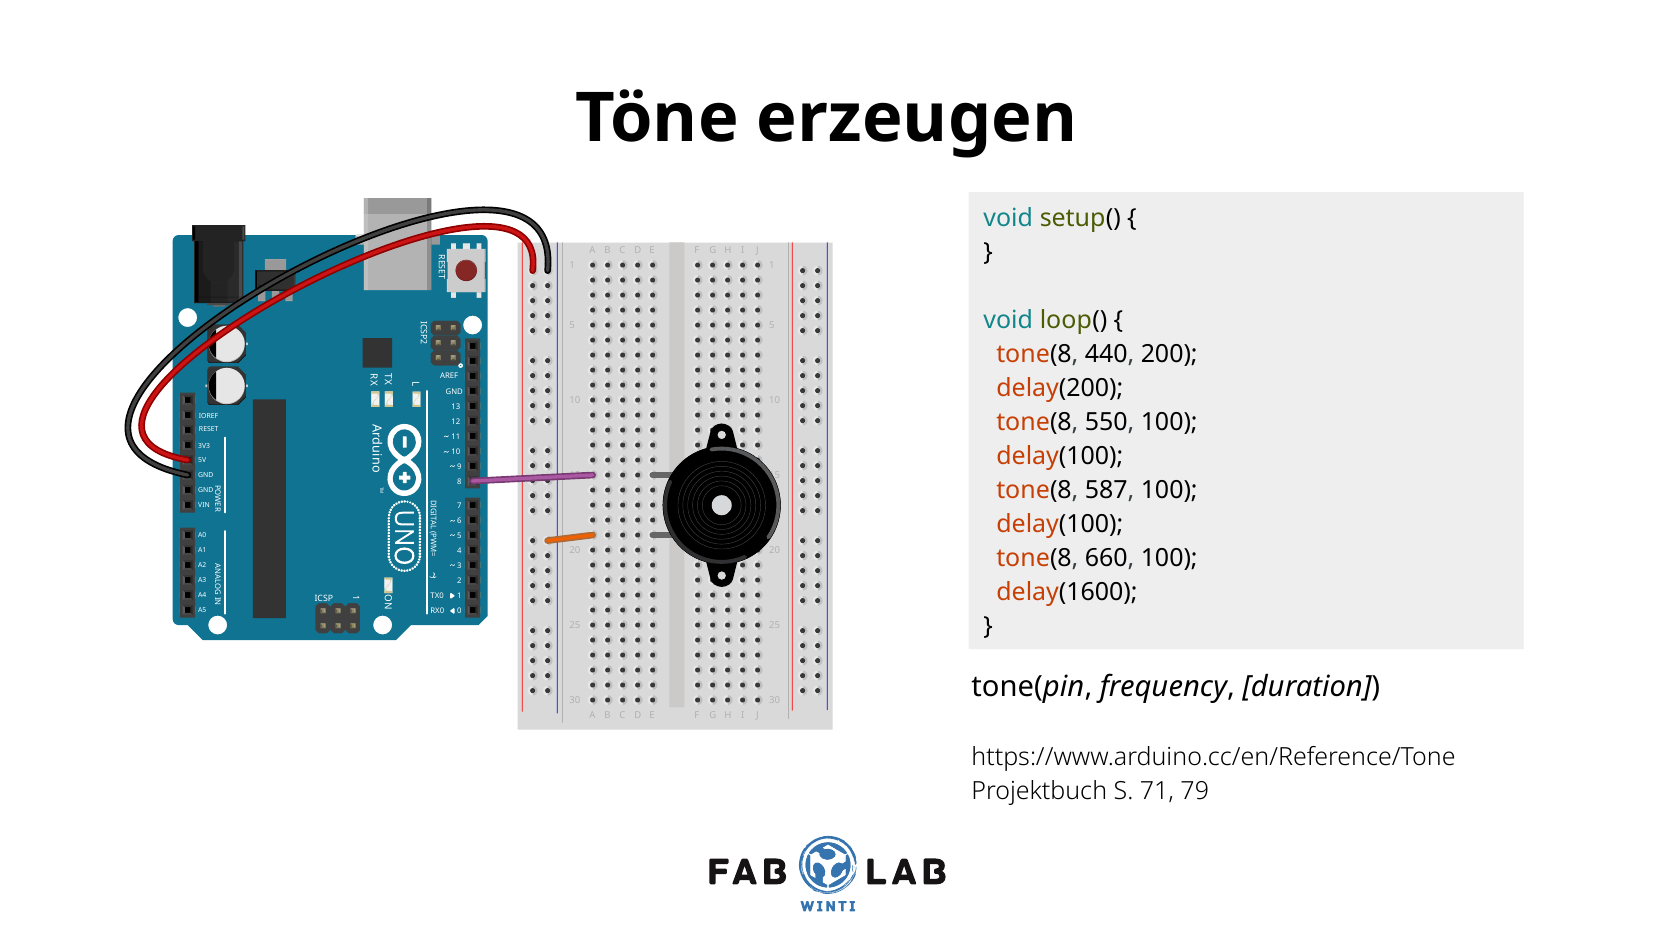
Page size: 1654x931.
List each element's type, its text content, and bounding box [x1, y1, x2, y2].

title Töne erzeugen [82, 37, 1571, 193]
picture [116, 196, 834, 731]
text_box tone(pin, frequency, [duration]) https://www.arduino.cc/en/Reference/Tone Projektbuch S. 71, 79 [956, 657, 1547, 799]
text_box void setup() { } void loop() { tone(8, 440, 200); delay(200); tone(8, 550, 100); delay(100); tone(8, 587, 100); delay(100); tone(8, 660, 100); delay(1600); } [968, 192, 1524, 614]
